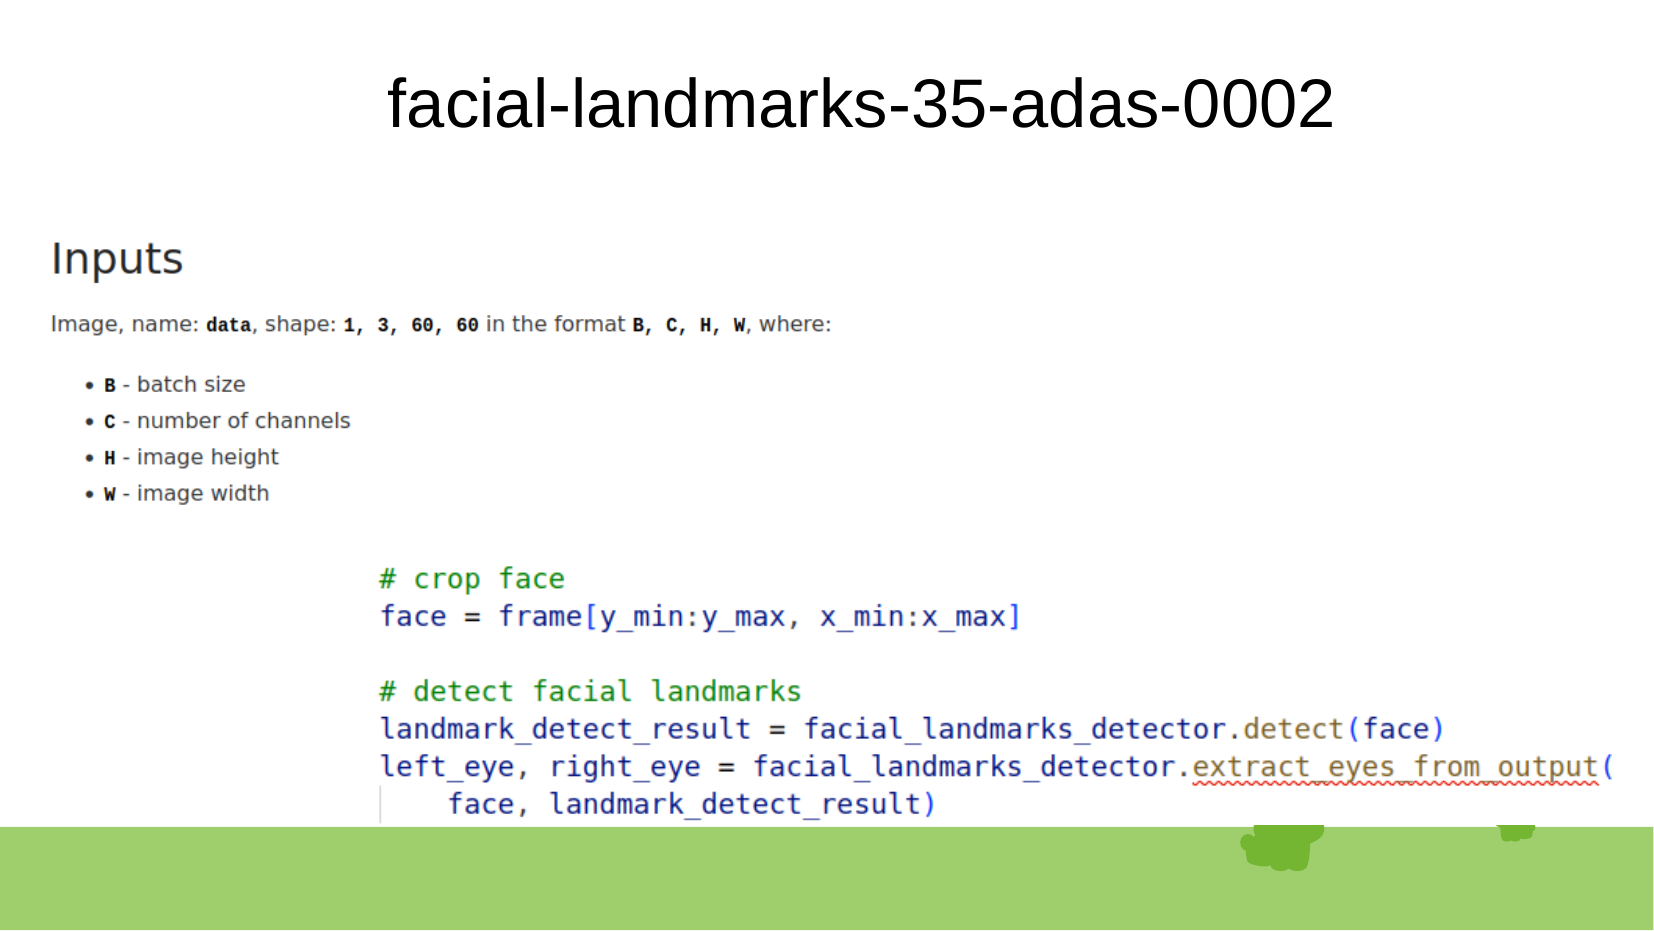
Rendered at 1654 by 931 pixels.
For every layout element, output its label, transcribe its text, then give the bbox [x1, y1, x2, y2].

title facial-landmarks-35-adas-0002 [88, 29, 1565, 178]
picture [37, 224, 847, 526]
picture [375, 562, 1629, 826]
